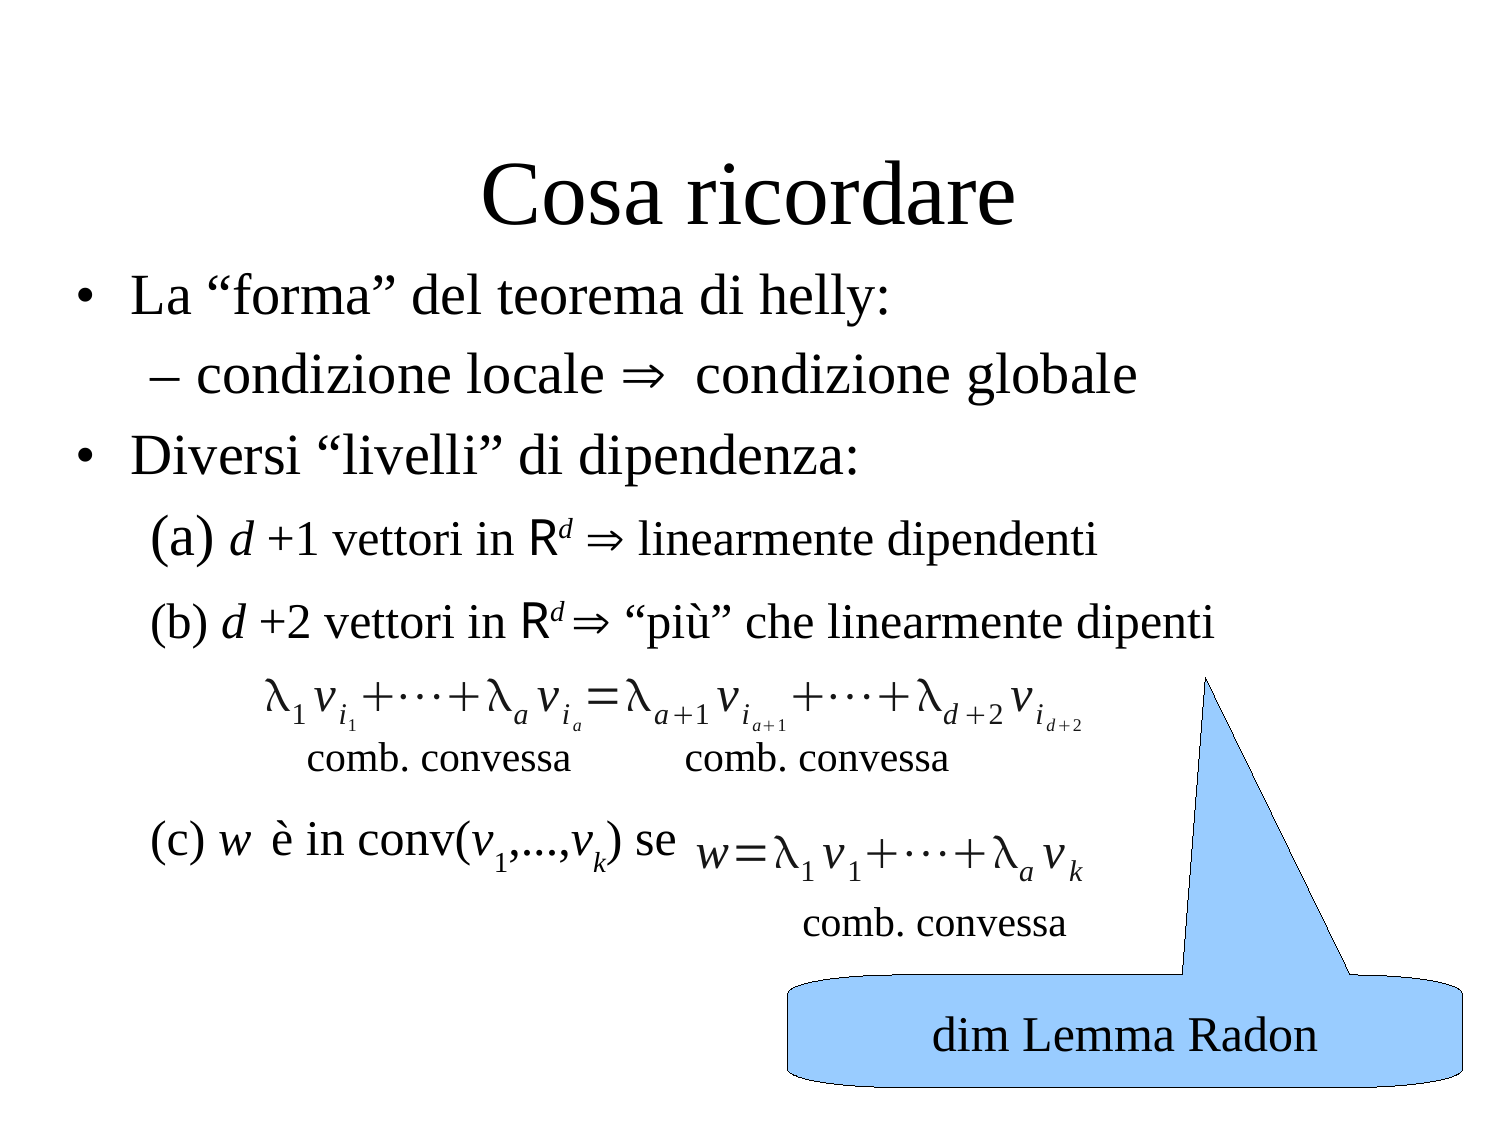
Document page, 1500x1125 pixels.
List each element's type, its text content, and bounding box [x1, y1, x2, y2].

list La “forma” del teorema di helly: condizione locale ⇒ condizione globale Diversi “livelli” di dipendenza: d +1 vettori in Rd ⇒ linearmente dipendenti d +2 vettori in Rd ⇒ “più” che linearmente dipenti w è in conv(v1,...,vk) se [75, 262, 1426, 1046]
chart [257, 667, 1088, 736]
text_box comb. convessa [787, 887, 1088, 953]
title Cosa ricordare [112, 99, 1387, 262]
chart [687, 825, 1088, 888]
text_box dim Lemma Radon [787, 677, 1463, 1088]
text_box comb. convessa [669, 722, 970, 788]
text_box comb. convessa [291, 722, 592, 788]
